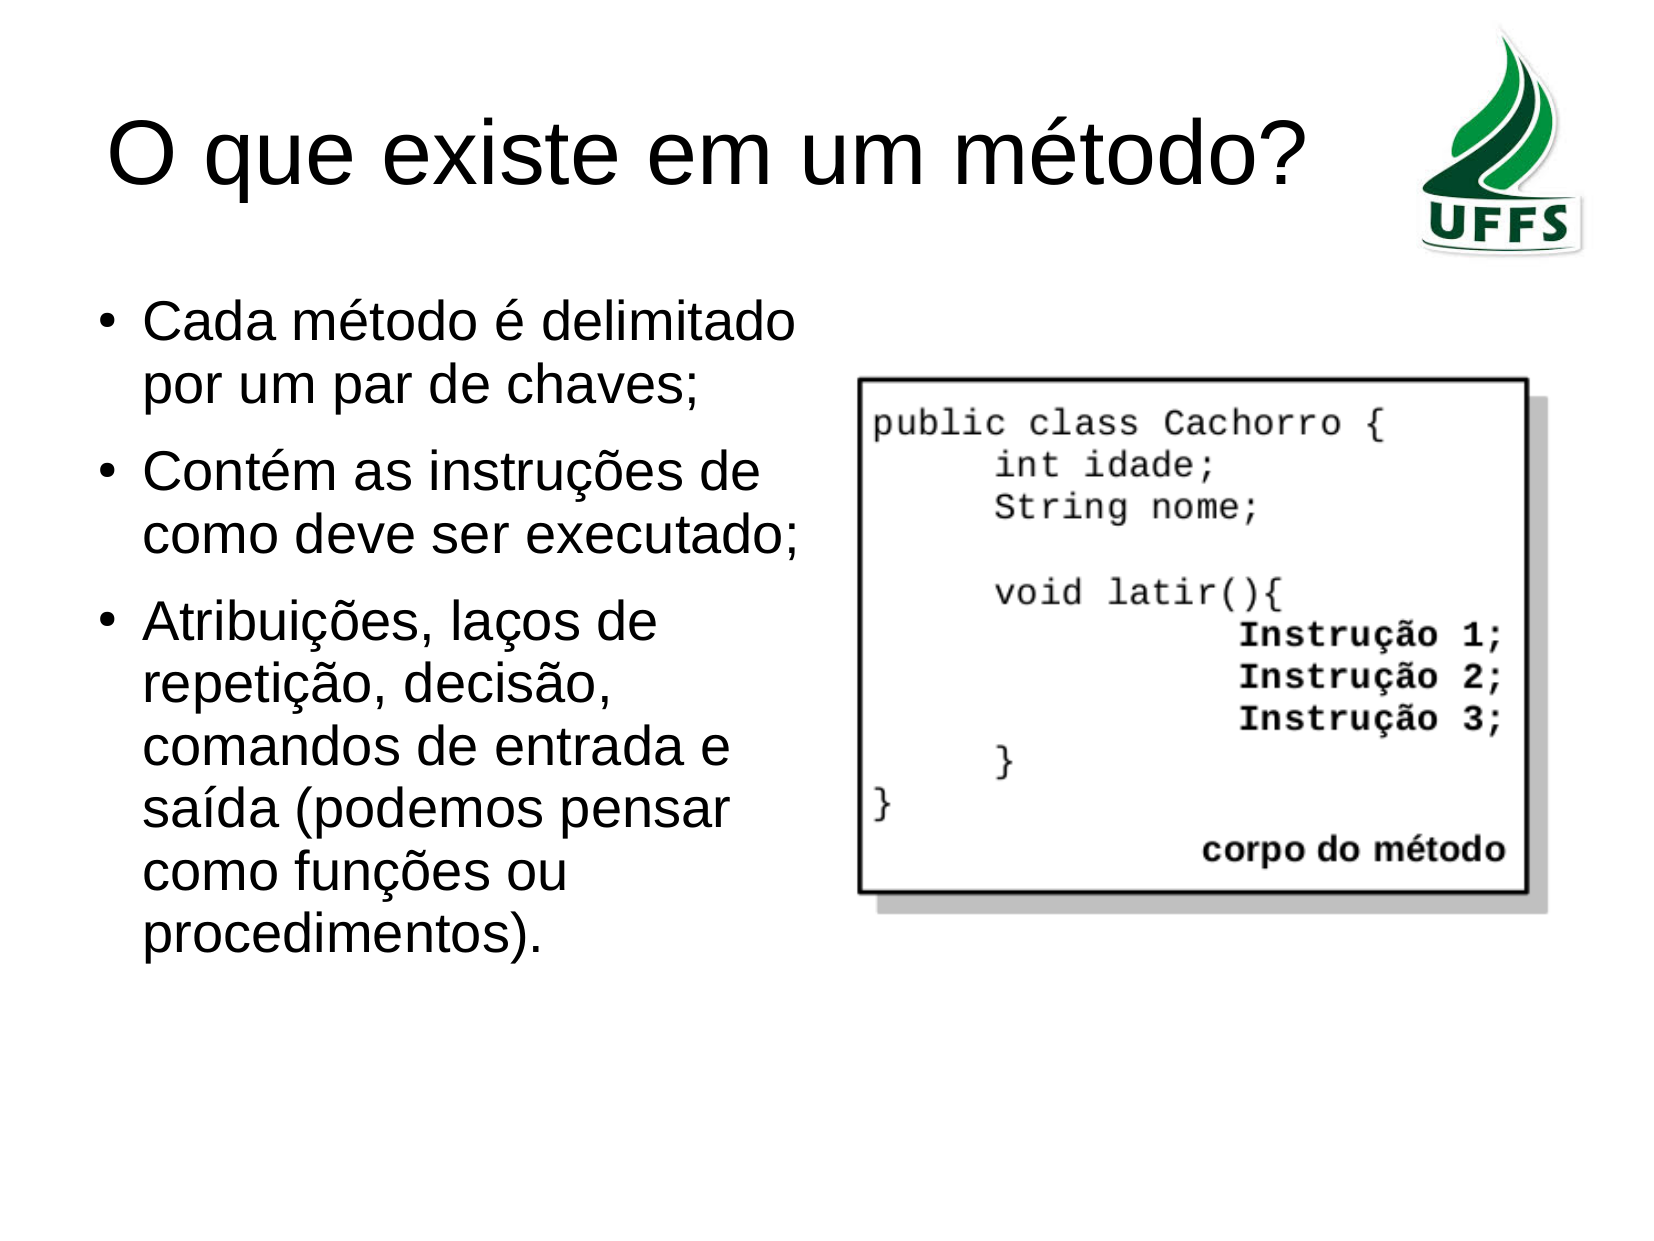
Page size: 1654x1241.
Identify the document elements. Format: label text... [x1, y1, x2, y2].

picture [845, 360, 1572, 940]
title O que existe em um método? [82, 49, 1335, 257]
list Cada método é delimitado por um par de chaves; Contém as instruções de como deve ser executado; Atribuições, laços de repetição, decisão, comandos de entrada e saída (podemos pensar como funções ou procedimentos). [82, 290, 809, 1010]
picture [1381, 20, 1624, 272]
